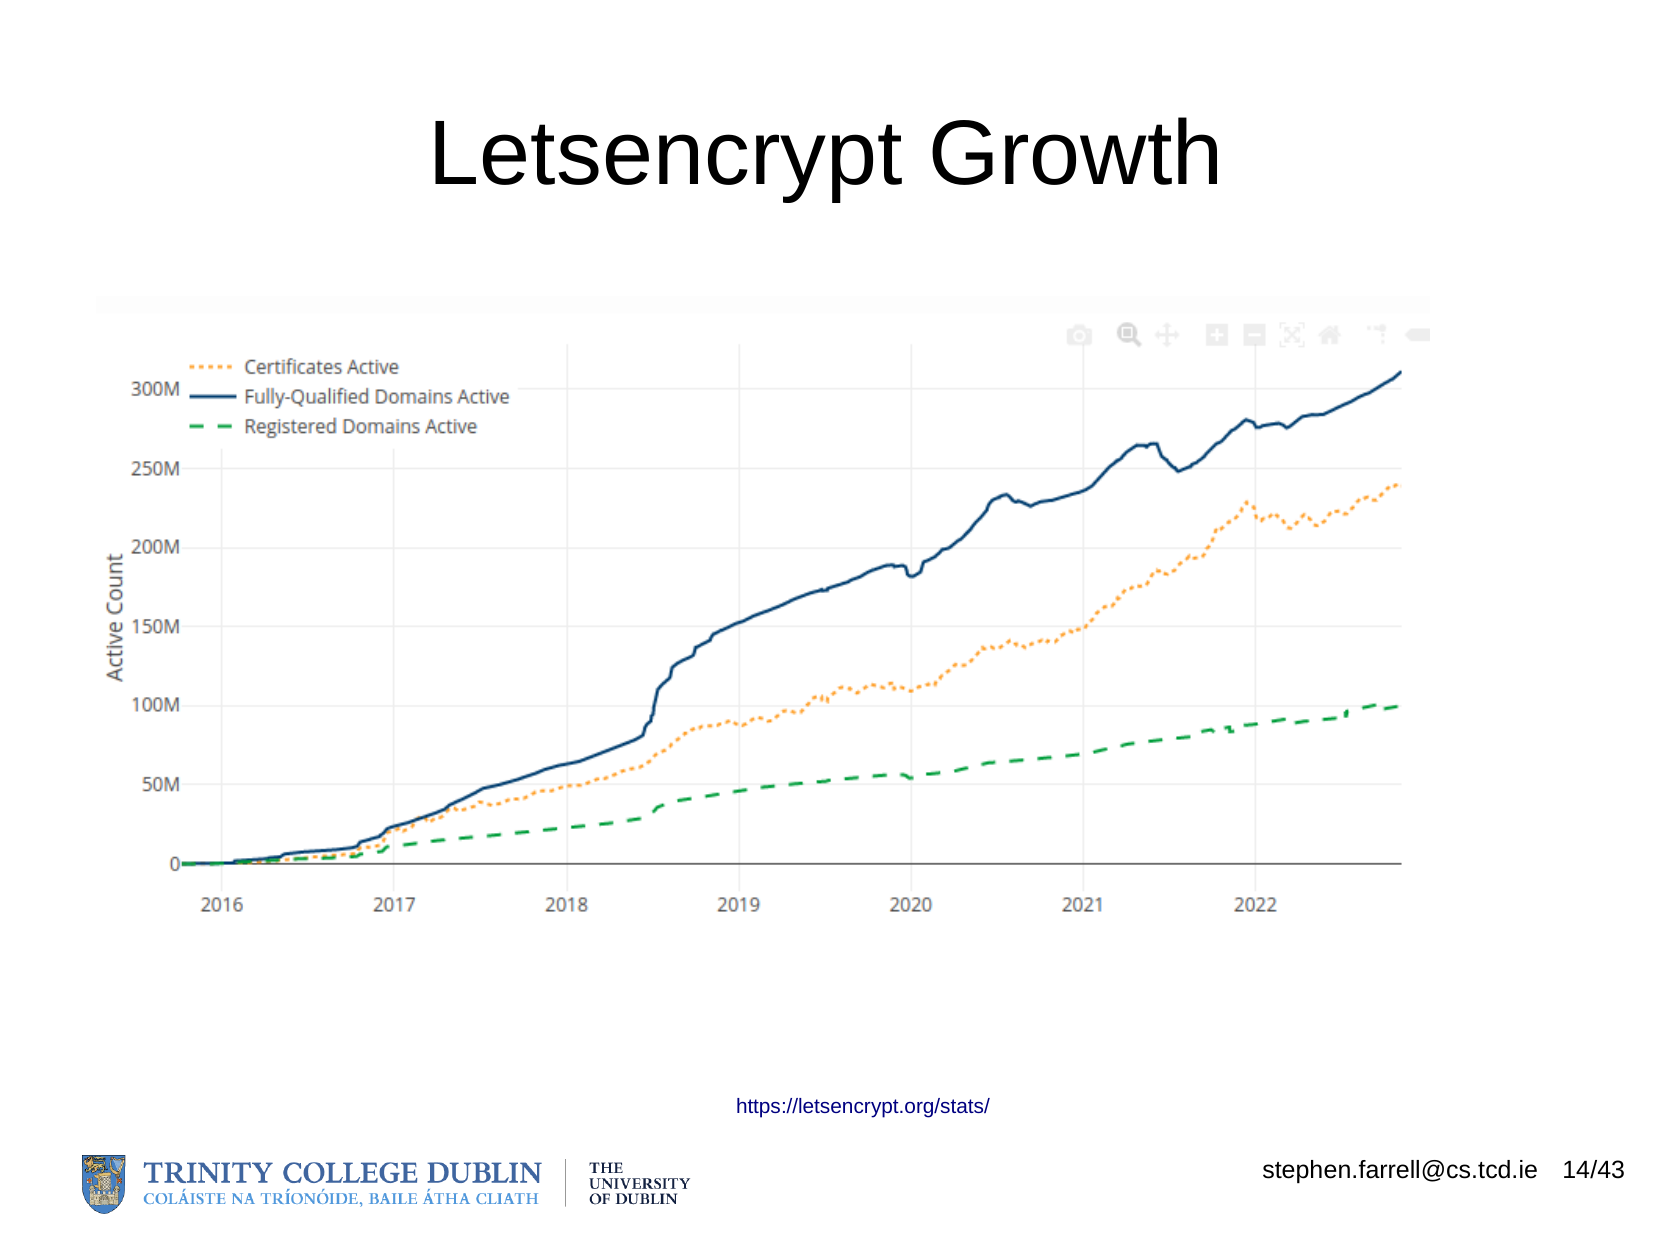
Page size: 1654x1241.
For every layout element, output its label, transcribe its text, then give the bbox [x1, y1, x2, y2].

text_box https://letsencrypt.org/stats/ [721, 1087, 1006, 1126]
picture [96, 296, 1430, 954]
picture [82, 1155, 694, 1214]
title Letsencrypt Growth [82, 49, 1571, 257]
